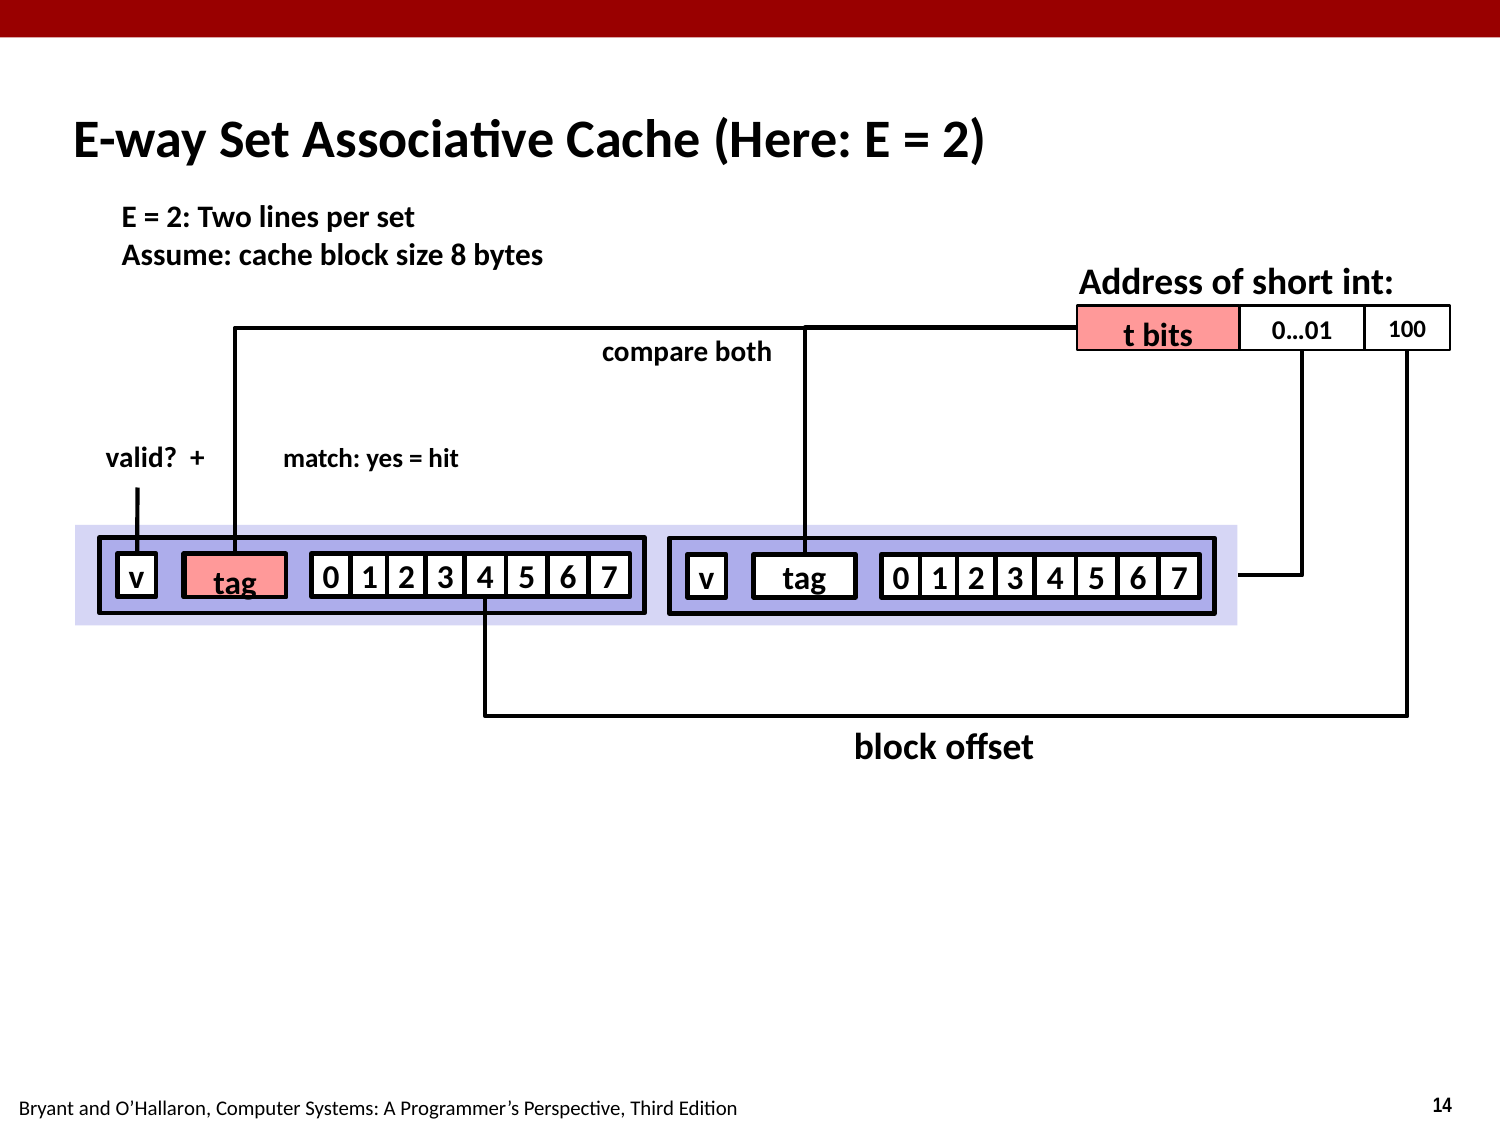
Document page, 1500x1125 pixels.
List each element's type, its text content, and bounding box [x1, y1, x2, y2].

text_box 7 [1159, 554, 1200, 598]
text_box tag [753, 554, 856, 598]
text_box 3 [995, 554, 1034, 598]
text_box match: yes = hit [268, 433, 475, 481]
text_box 3 [425, 553, 464, 597]
text_box 100 [1364, 305, 1450, 350]
text_box 0…01 [1239, 310, 1364, 350]
text_box block offset [838, 714, 1050, 775]
text_box 6 [548, 553, 589, 597]
text_box 6 [1118, 554, 1159, 598]
text_box v [117, 553, 156, 597]
text_box 0 [311, 553, 350, 597]
text_box compare both [587, 324, 788, 375]
text_box 5 [1076, 554, 1118, 598]
text_box t bits [1077, 310, 1239, 350]
text_box tag [184, 553, 287, 598]
text_box 7 [589, 553, 630, 597]
text_box 4 [1034, 554, 1076, 598]
text_box v [687, 554, 726, 598]
text_box 5 [506, 553, 548, 597]
text_box 2 [957, 554, 995, 598]
text_box E = 2: Two lines per set Assume: cache block size 8 bytes [106, 189, 560, 280]
text_box 1 [350, 553, 387, 597]
title E-way Set Associative Cache (Here: E = 2) [58, 72, 1412, 198]
text_box valid? + [90, 431, 227, 481]
text_box 0 [881, 554, 920, 598]
text_box 2 [387, 553, 425, 597]
text_box Address of short int: [1064, 249, 1410, 310]
text_box [75, 524, 1238, 626]
text_box 4 [464, 553, 506, 597]
text_box 1 [920, 554, 957, 598]
